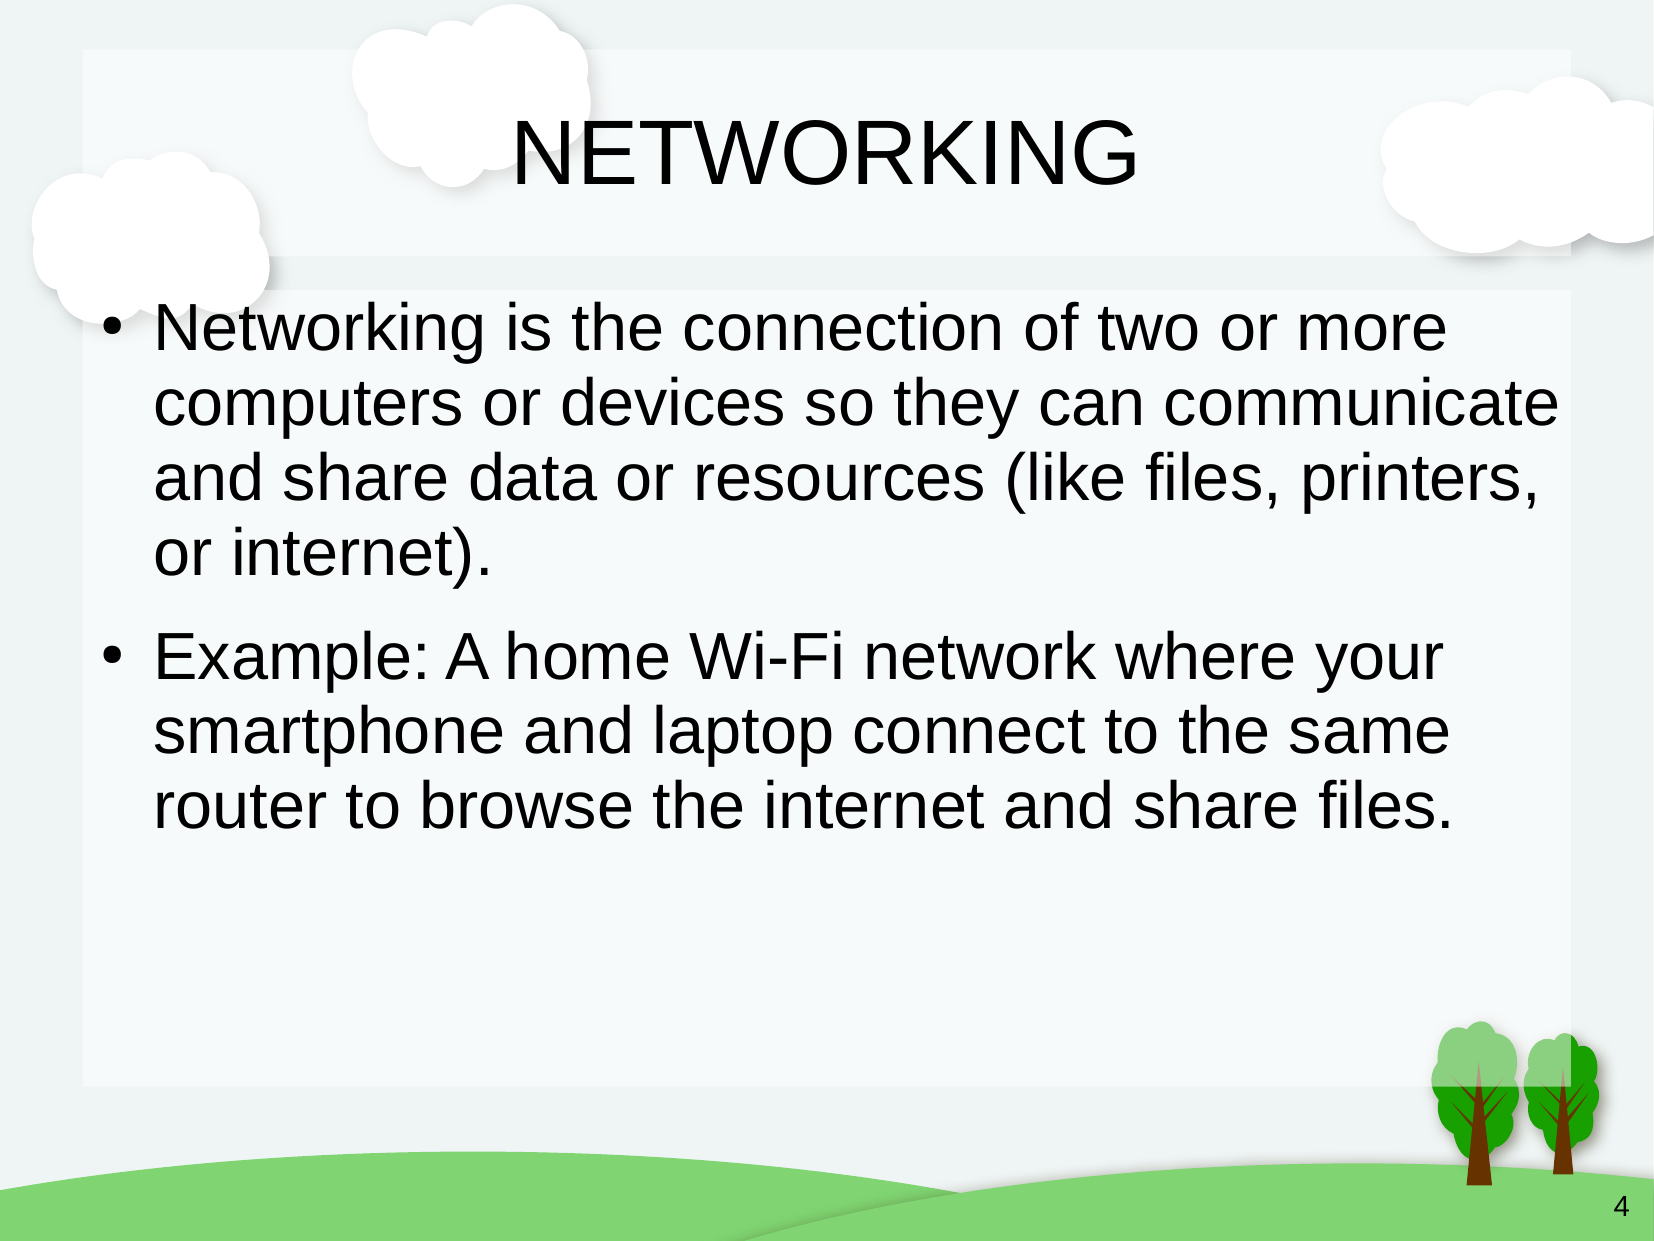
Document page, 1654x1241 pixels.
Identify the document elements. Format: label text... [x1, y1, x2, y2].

title NETWORKING [82, 49, 1571, 257]
list Networking is the connection of two or more computers or devices so they can communicate and share data or resources (like files, printers, or internet). Example: A home Wi‑Fi network where your smartphone and laptop connect to the same router to browse the internet and share files. [82, 290, 1571, 1087]
